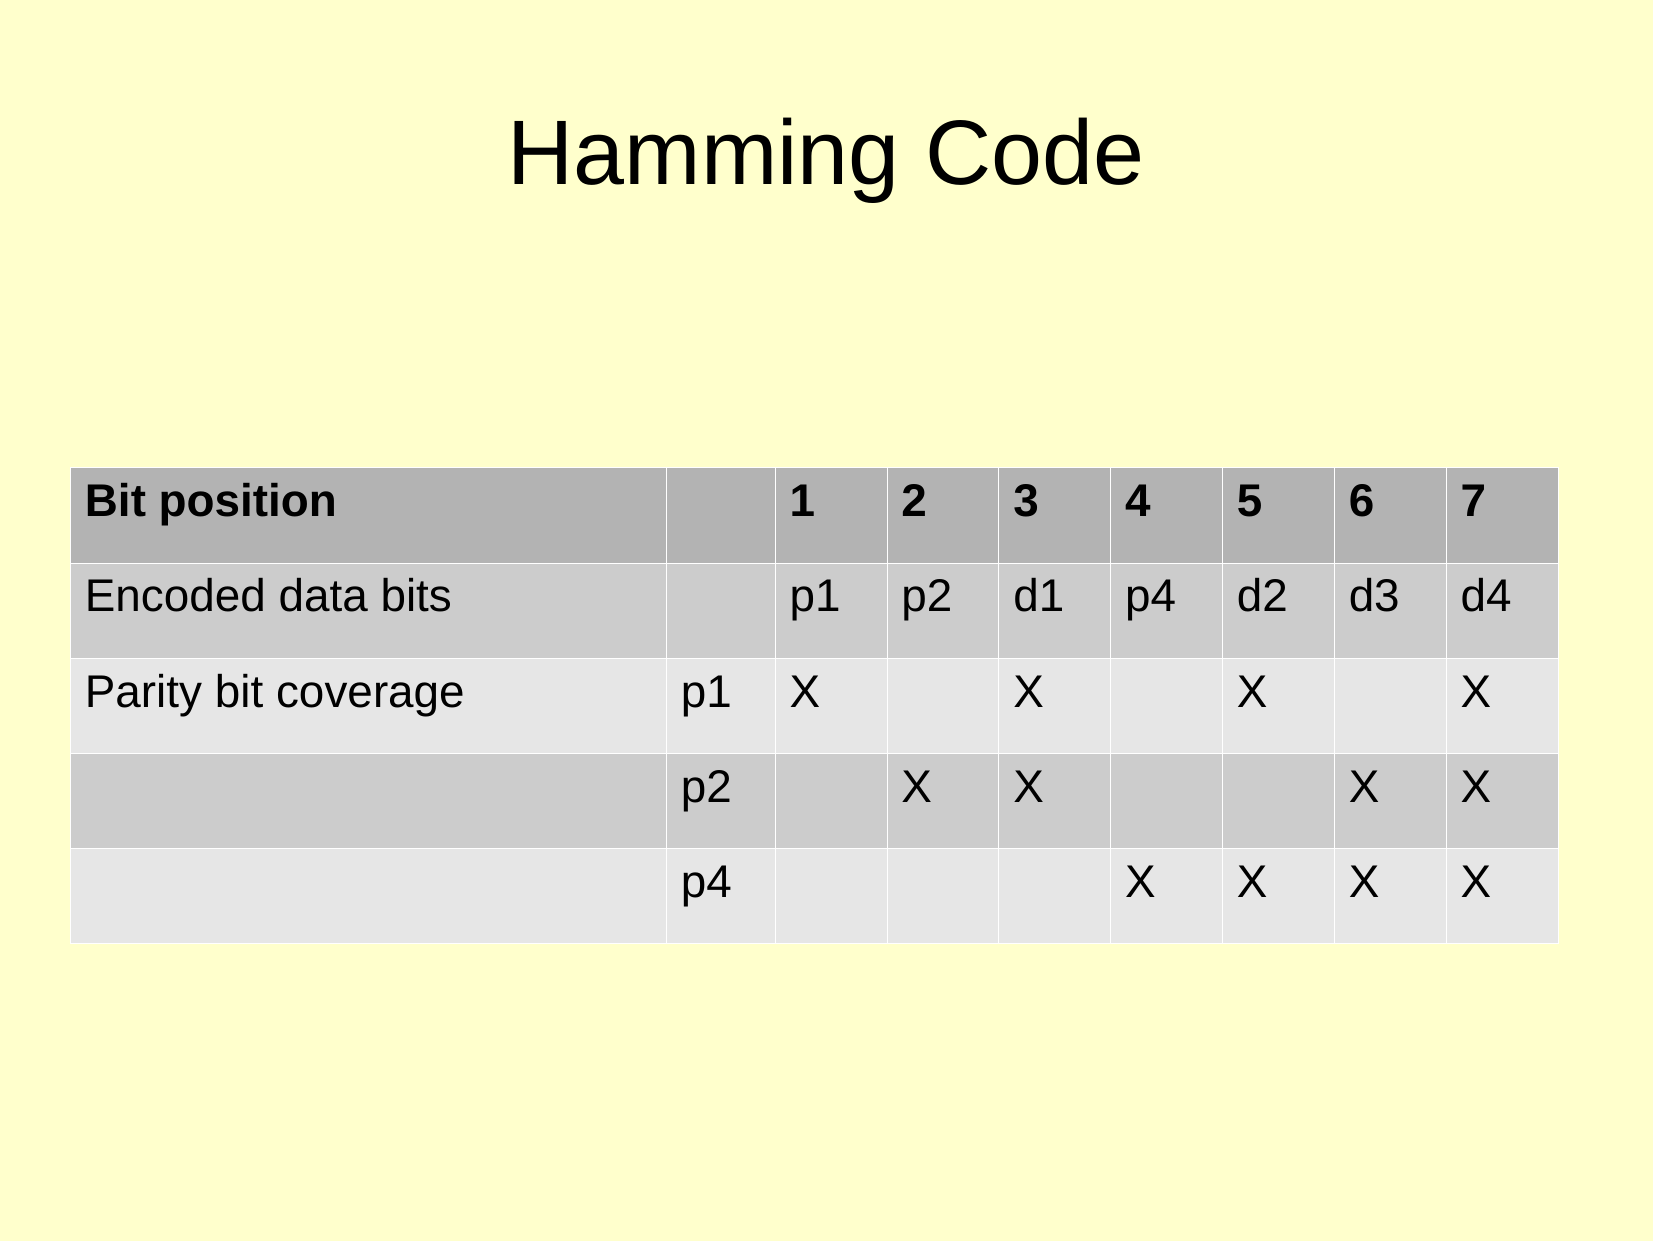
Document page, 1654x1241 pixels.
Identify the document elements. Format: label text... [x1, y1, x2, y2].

table_cell X [776, 659, 887, 753]
table_cell p2 [667, 754, 775, 848]
table_cell X [999, 754, 1110, 848]
table_cell X [1447, 754, 1558, 848]
table_header 6 [1335, 468, 1446, 563]
table_cell X [999, 659, 1110, 753]
table_cell d4 [1447, 564, 1558, 658]
table_cell d3 [1335, 564, 1446, 658]
table_header Bit position [71, 468, 666, 563]
table_header [667, 468, 775, 563]
table_cell [71, 849, 666, 943]
table_cell X [1447, 849, 1558, 943]
table_cell [71, 754, 666, 848]
table_cell X [1223, 659, 1334, 753]
table_header 3 [999, 468, 1110, 563]
table_cell [999, 849, 1110, 943]
table_cell [776, 754, 887, 848]
table_header 7 [1447, 468, 1558, 563]
table_cell [1335, 659, 1446, 753]
table_cell d1 [999, 564, 1110, 658]
table_header 1 [776, 468, 887, 563]
table_cell X [1111, 849, 1222, 943]
table_cell p4 [667, 849, 775, 943]
table_cell X [1335, 754, 1446, 848]
table_cell X [1447, 659, 1558, 753]
table_cell [1111, 754, 1222, 848]
table_cell [888, 849, 998, 943]
table_cell Encoded data bits [71, 564, 666, 658]
table_header 2 [888, 468, 998, 563]
table_cell [888, 659, 998, 753]
table_cell p1 [776, 564, 887, 658]
table_cell p4 [1111, 564, 1222, 658]
title Hamming Code [82, 49, 1571, 257]
table_header 4 [1111, 468, 1222, 563]
table_cell Parity bit coverage [71, 659, 666, 753]
table_cell X [888, 754, 998, 848]
table_cell [1111, 659, 1222, 753]
table_cell X [1223, 849, 1334, 943]
table_cell X [1335, 849, 1446, 943]
table_cell p2 [888, 564, 998, 658]
table_cell [667, 564, 775, 658]
table_cell d2 [1223, 564, 1334, 658]
table_header 5 [1223, 468, 1334, 563]
table_cell p1 [667, 659, 775, 753]
table_cell [1223, 754, 1334, 848]
table_cell [776, 849, 887, 943]
